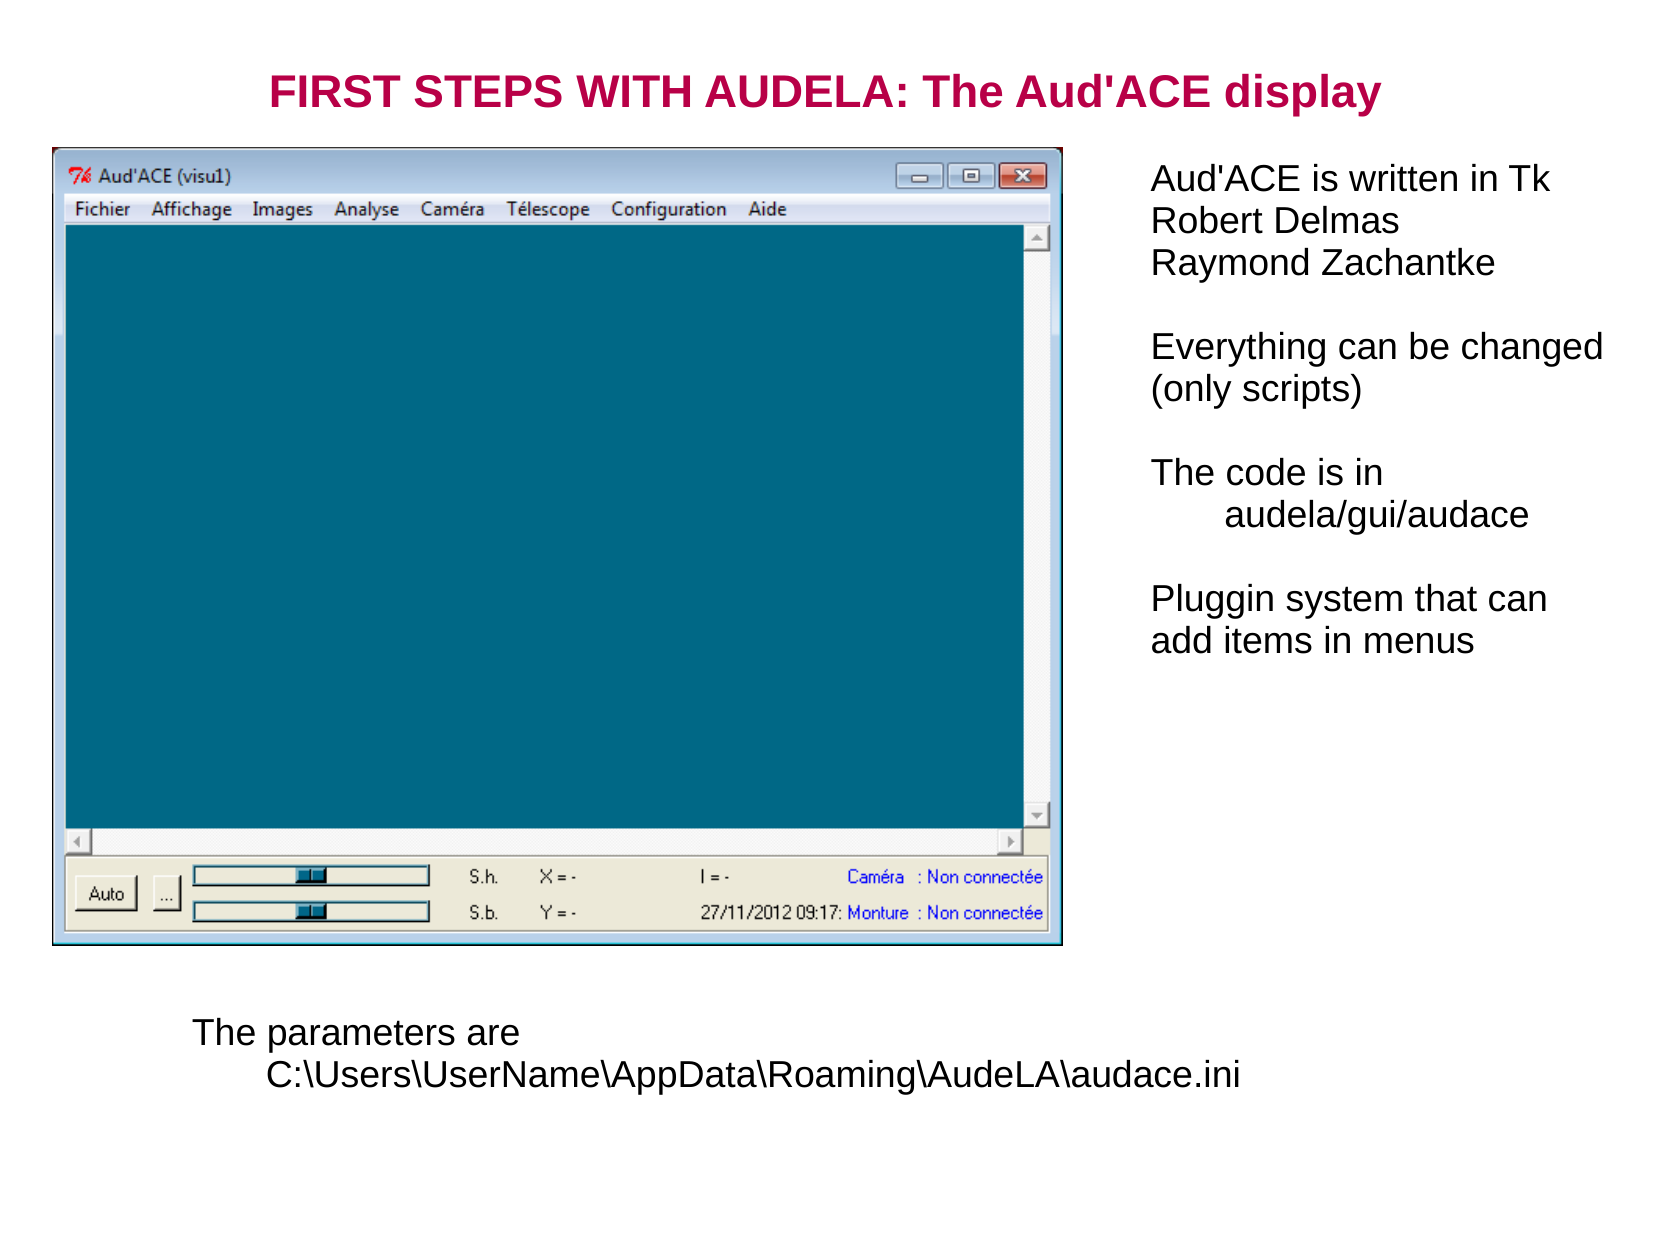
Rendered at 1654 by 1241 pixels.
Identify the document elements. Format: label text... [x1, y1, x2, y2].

text_box Aud'ACE is written in Tk Robert Delmas Raymond Zachantke Everything can be changed (only scripts) The code is in audela/gui/audace Pluggin system that can add items in menus [1135, 149, 1619, 754]
text_box FIRST STEPS WITH AUDELA: The Aud'ACE display [253, 59, 1398, 127]
picture [52, 147, 1063, 947]
text_box The parameters are C:\Users\UserName\AppData\Roaming\AudeLA\audace.ini [177, 1003, 1256, 1145]
